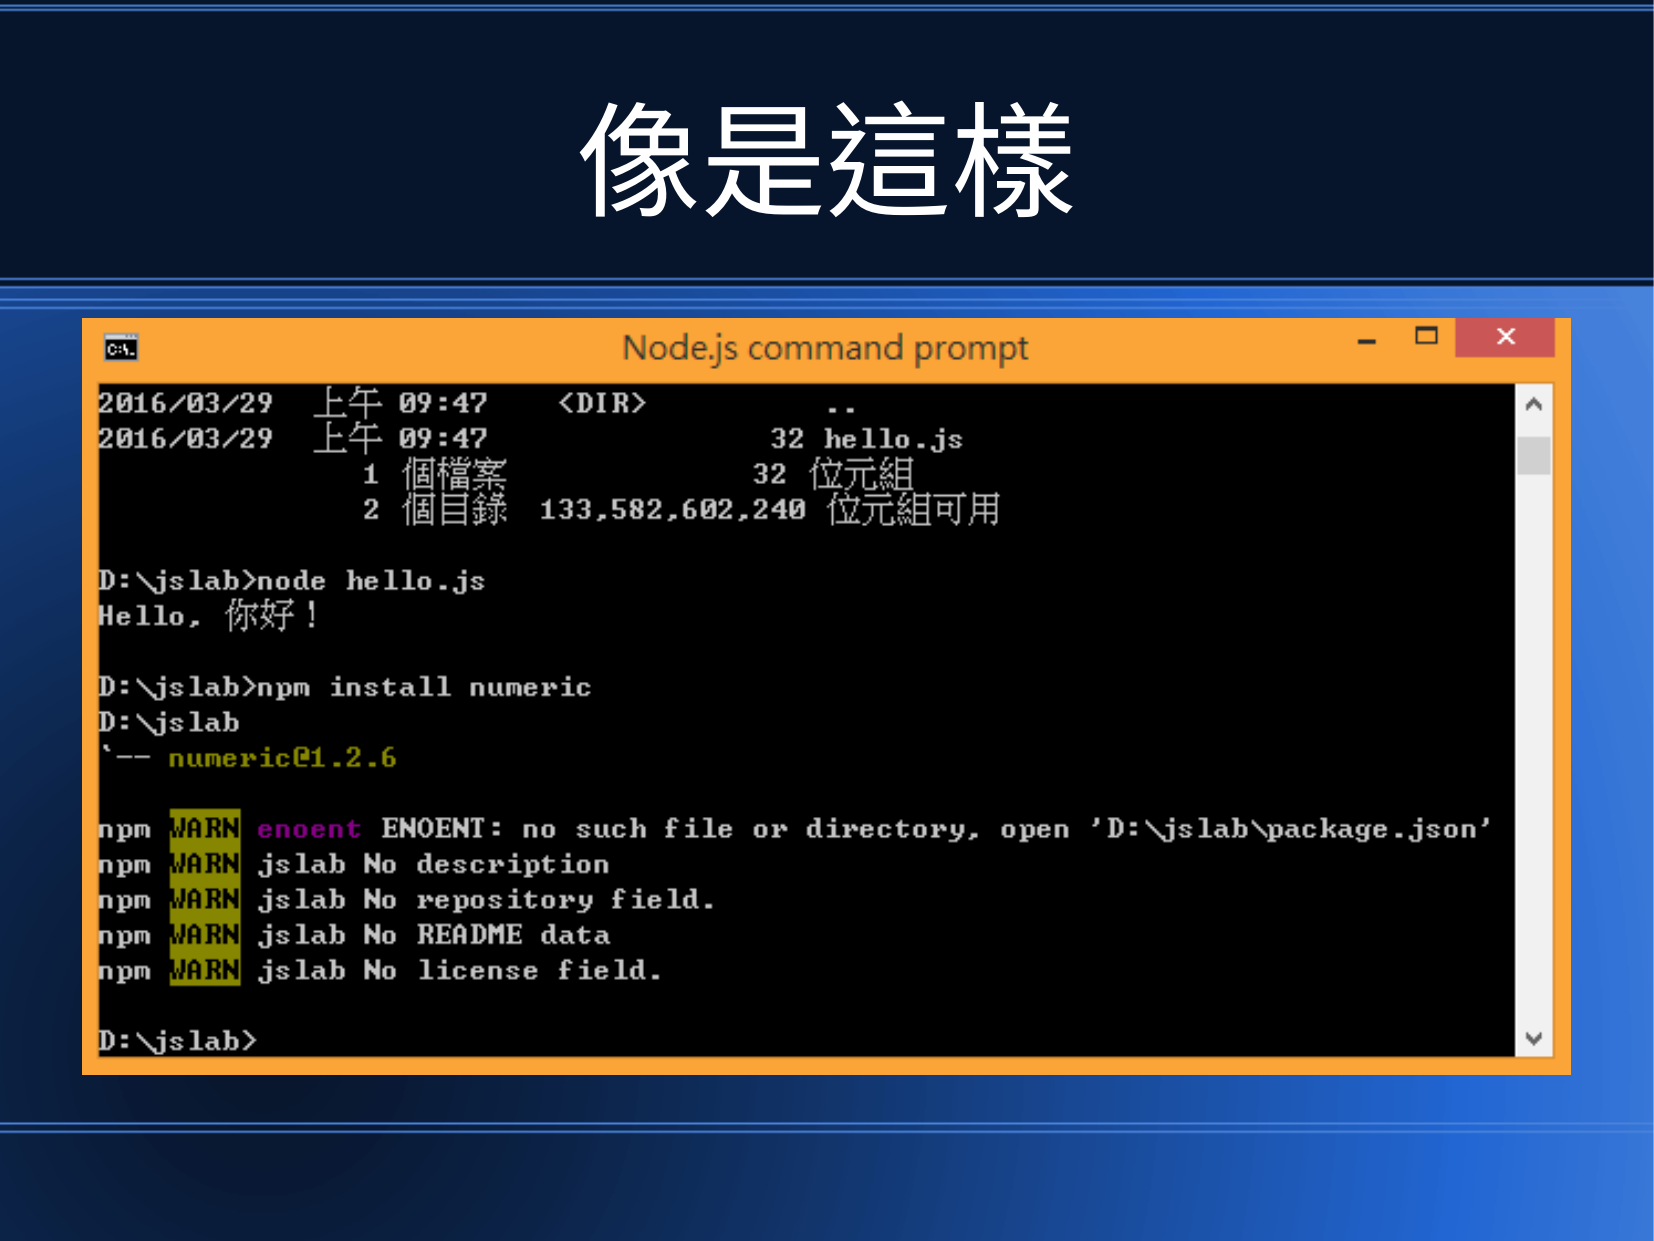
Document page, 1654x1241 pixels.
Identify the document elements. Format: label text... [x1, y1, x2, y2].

picture [0, 0, 1654, 1241]
title 像是這樣 [82, 49, 1571, 257]
